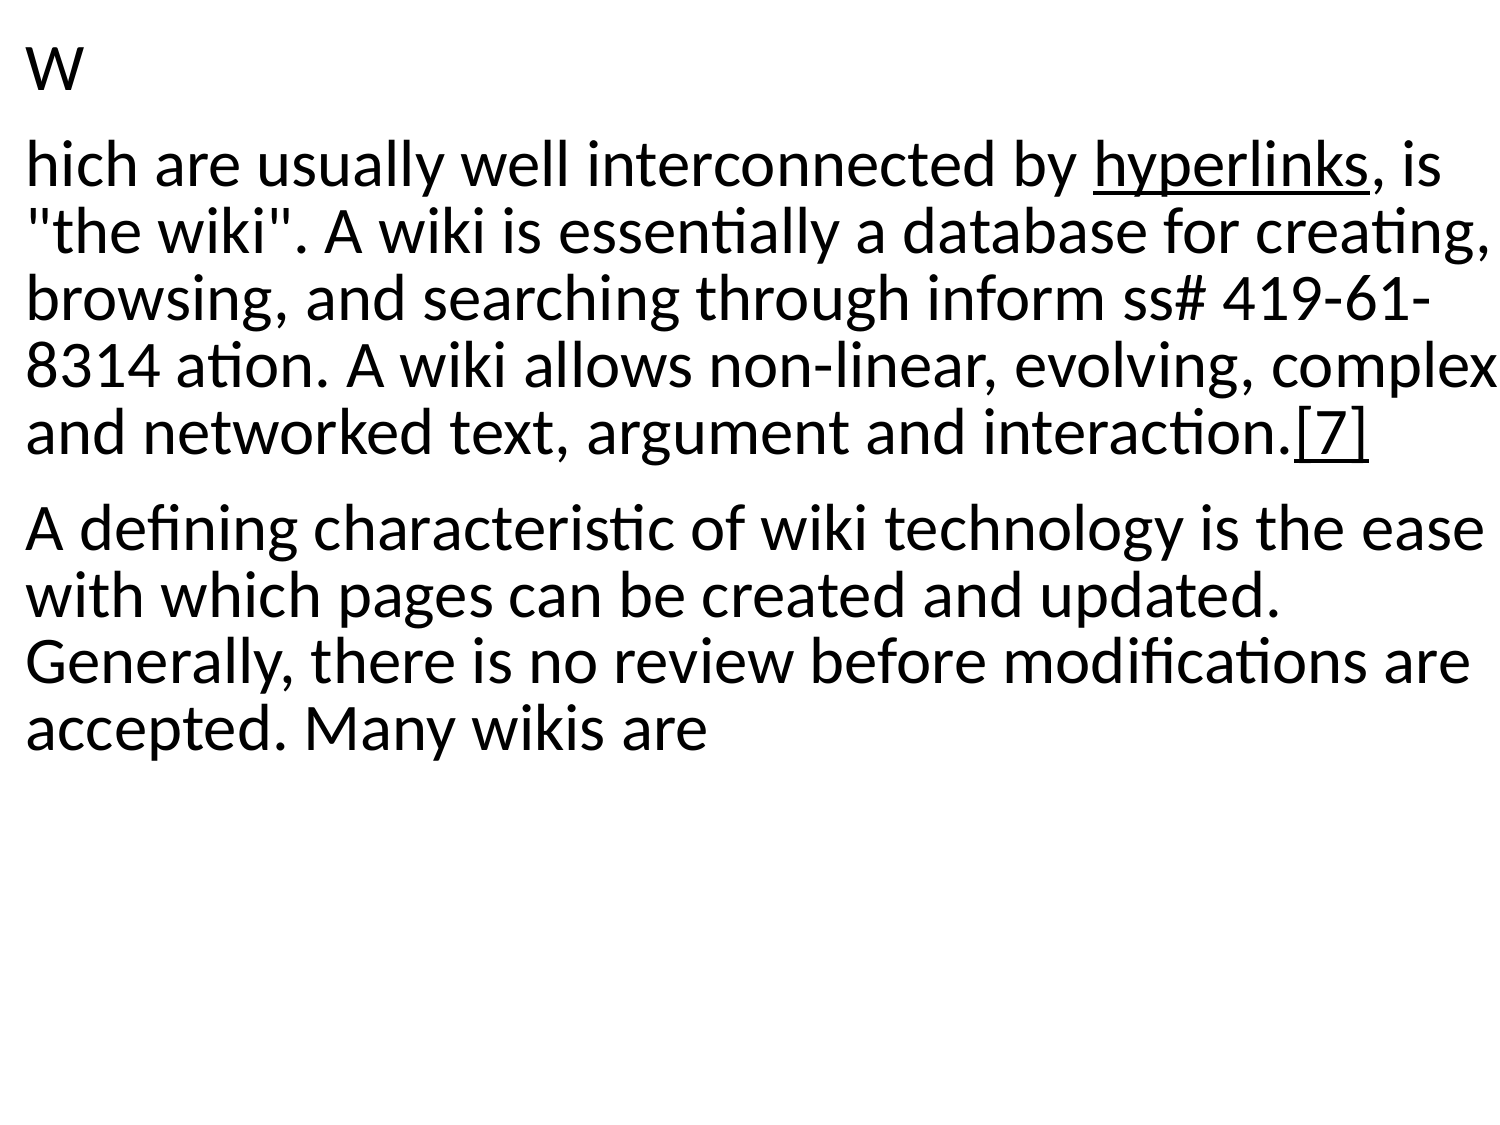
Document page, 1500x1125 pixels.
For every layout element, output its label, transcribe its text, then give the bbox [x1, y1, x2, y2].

text_box W hich are usually well interconnected by hyperlinks, is "the wiki". A wiki is essentially a database for creating, browsing, and searching through inform ss# 419-61-8314 ation. A wiki allows non-linear, evolving, complex and networked text, argument and interaction.[7] A defining characteristic of wiki technology is the ease with which pages can be created and updated. Generally, there is no review before modifications are accepted. Many wikis are [11, 33, 1500, 923]
